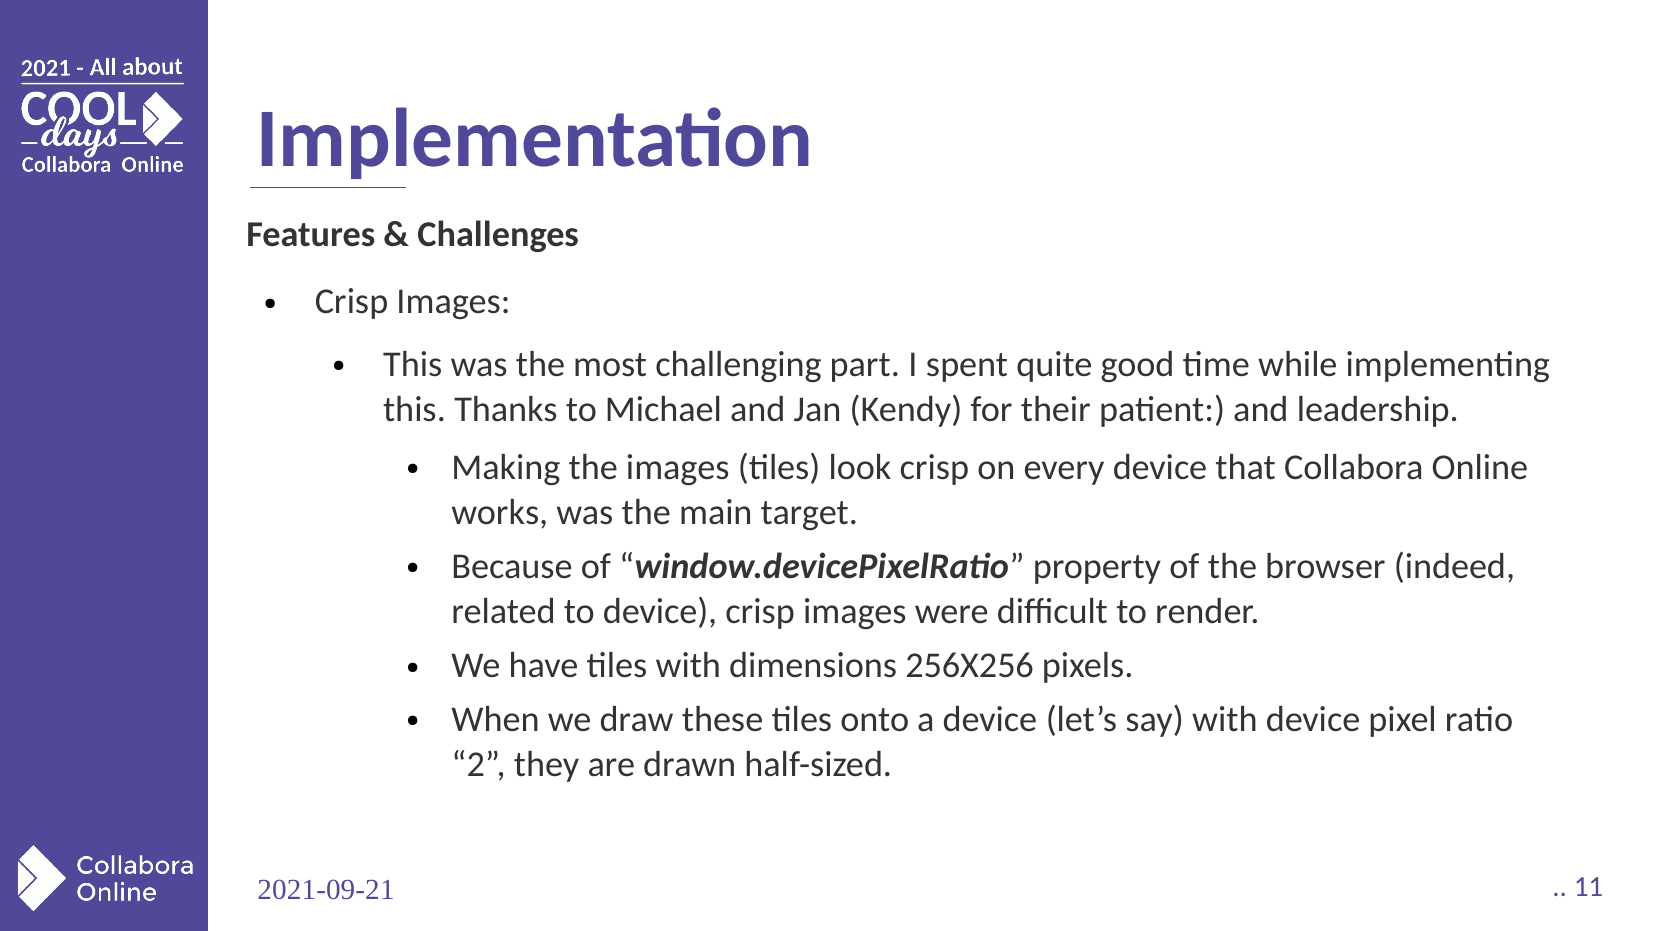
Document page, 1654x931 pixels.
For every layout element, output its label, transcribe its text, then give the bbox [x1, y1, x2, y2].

picture [21, 57, 184, 172]
title Implementation [256, 56, 1654, 188]
picture [13, 840, 197, 916]
list Features & Challenges Crisp Images: This was the most challenging part. I spent quite good time while implementing this. Thanks to Michael and Jan (Kendy) for their patient:) and leadership. Making the images (tiles) look crisp on every device that Collabora Online works, was the main target. Because of “window.devicePixelRatio” property of the browser (indeed, related to device), crisp images were difficult to render. We have tiles with dimensions 256X256 pixels. When we draw these tiles onto a device (let’s say) with device pixel ratio “2”, they are drawn half-sized. [246, 210, 1565, 832]
